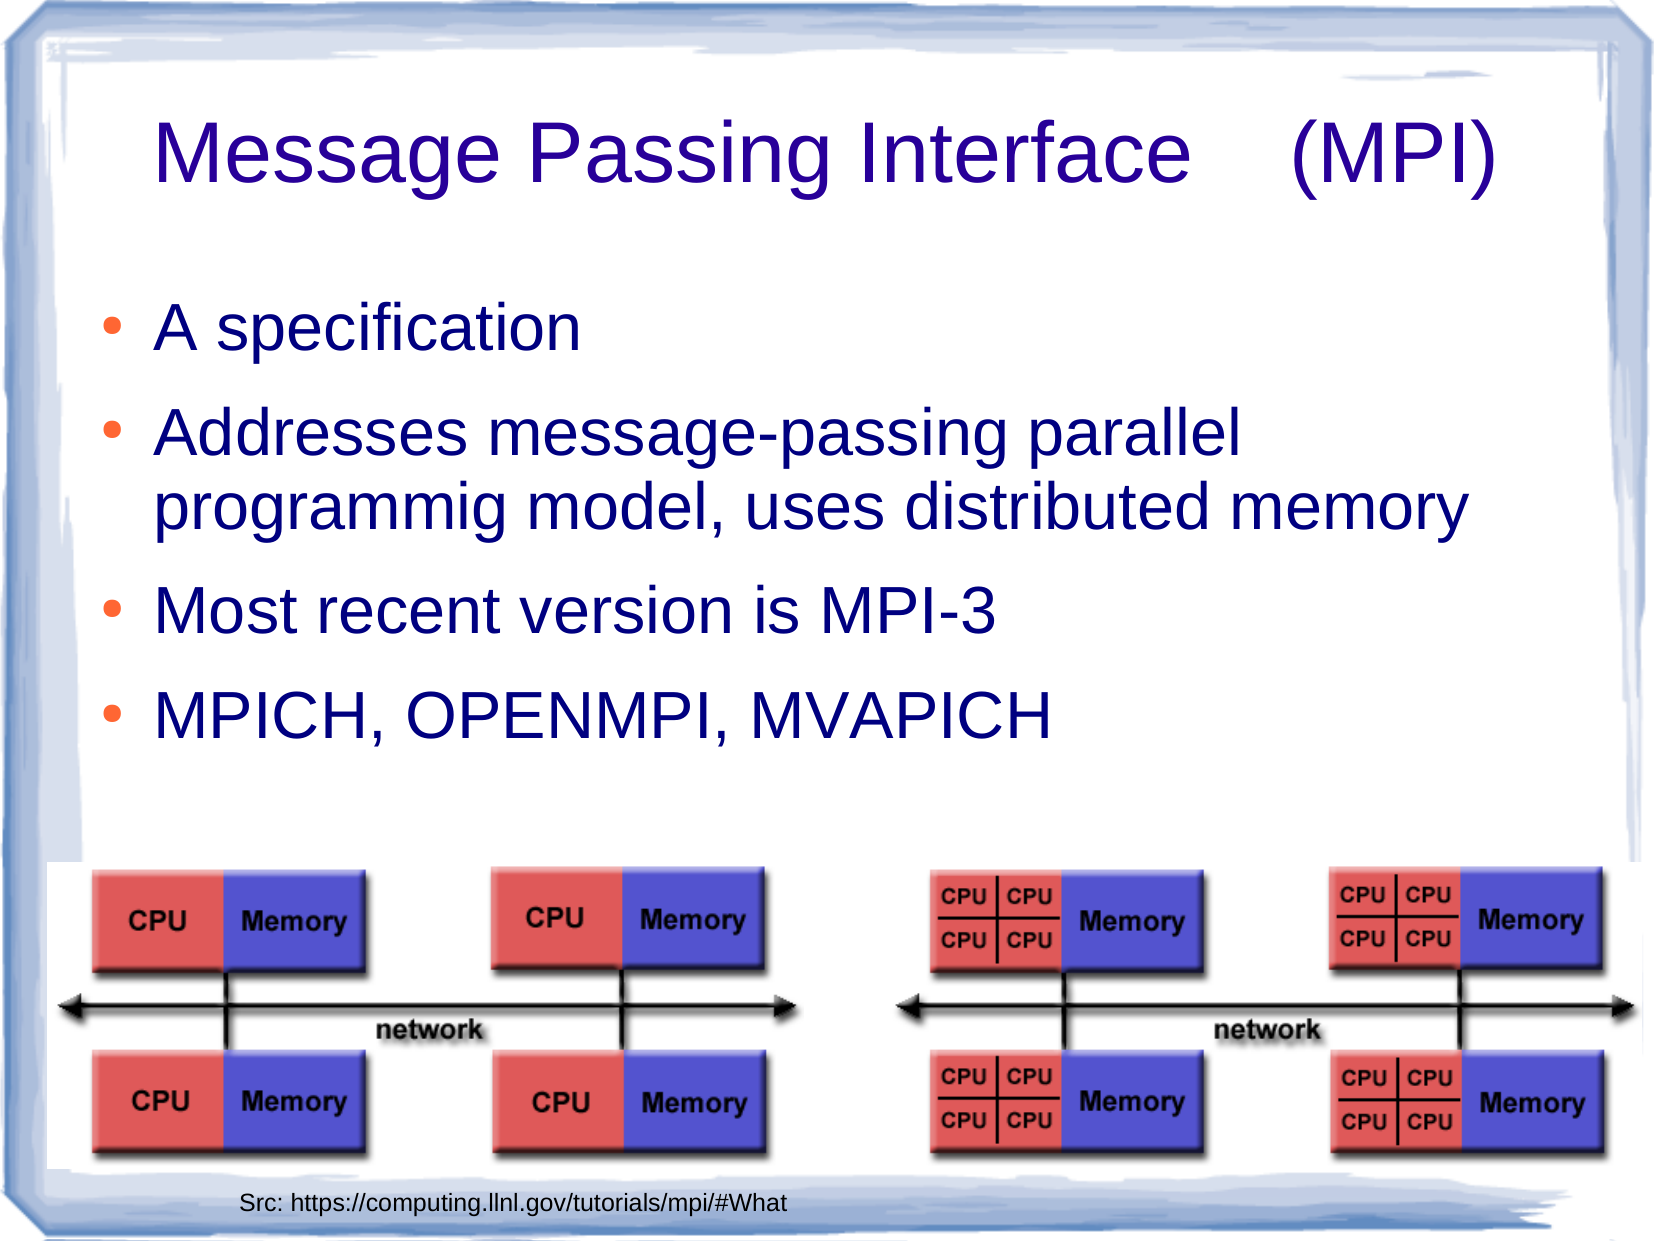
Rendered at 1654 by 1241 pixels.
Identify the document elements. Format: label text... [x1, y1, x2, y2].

title Message Passing Interface (MPI) [82, 49, 1571, 257]
text_box Src: https://computing.llnl.gov/tutorials/mpi/#What [224, 1181, 1123, 1224]
picture [0, 0, 1654, 1241]
list A specification Addresses message-passing parallel programmig model, uses distributed memory Most recent version is MPI-3 MPICH, OPENMPI, MVAPICH [82, 290, 1538, 1010]
